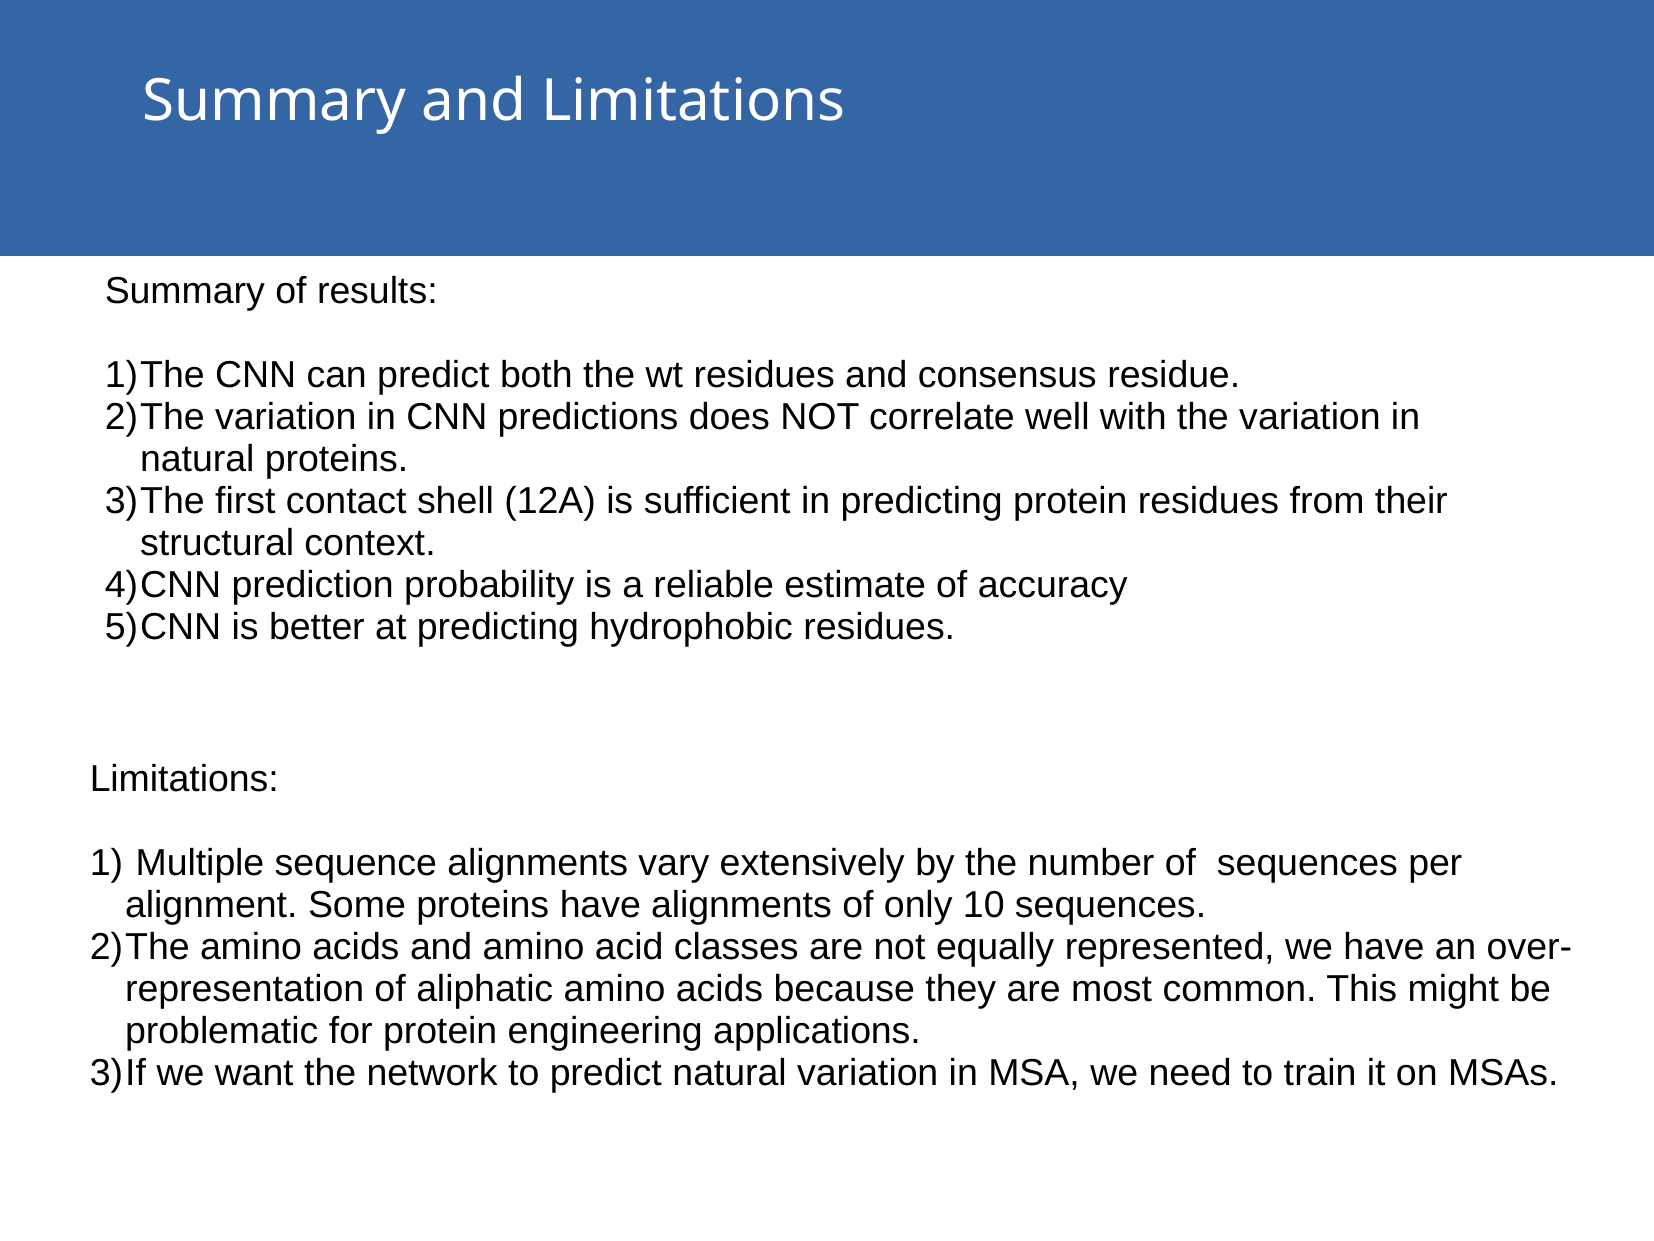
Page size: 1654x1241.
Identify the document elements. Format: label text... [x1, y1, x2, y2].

text_box Limitations: Multiple sequence alignments vary extensively by the number of sequences per alignment. Some proteins have alignments of only 10 sequences. The amino acids and amino acid classes are not equally represented, we have an over-representation of aliphatic amino acids because they are most common. This might be problematic for protein engineering applications. If we want the network to predict natural variation in MSA, we need to train it on MSAs. [75, 750, 1606, 1241]
text_box [0, 0, 1654, 256]
text_box Summary of results: The CNN can predict both the wt residues and consensus residue. The variation in CNN predictions does NOT correlate well with the variation in natural proteins. The first contact shell (12A) is sufficient in predicting protein residues from their structural context. CNN prediction probability is a reliable estimate of accuracy CNN is better at predicting hydrophobic residues. [90, 261, 1516, 750]
text_box Summary and Limitations [53, 50, 1621, 206]
